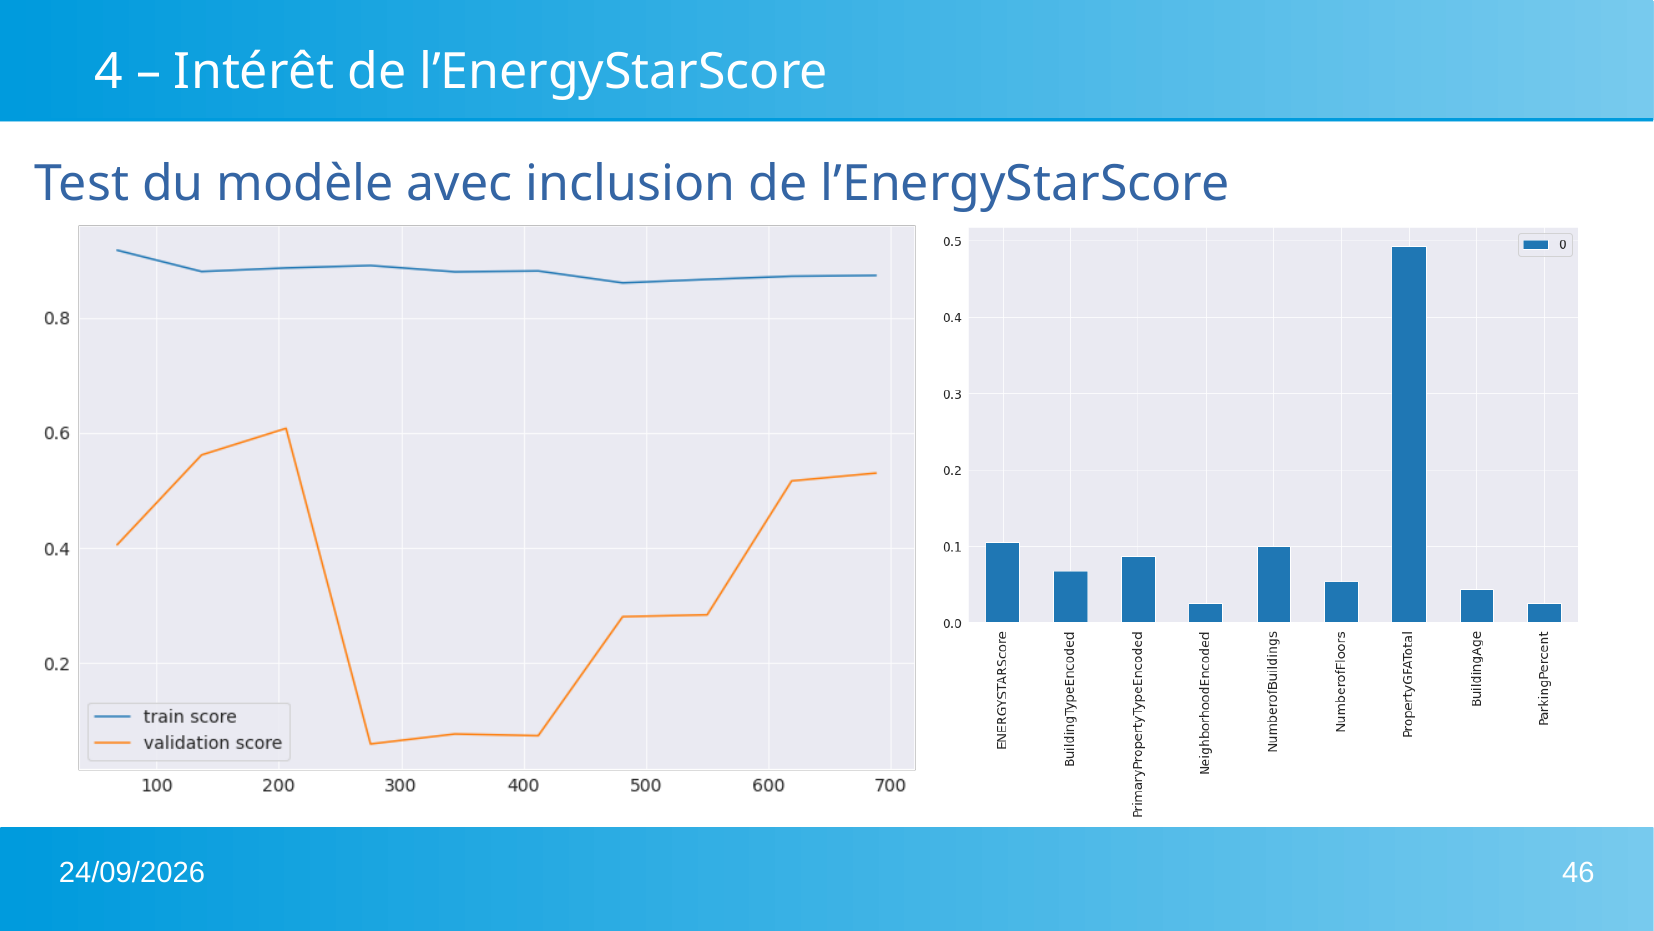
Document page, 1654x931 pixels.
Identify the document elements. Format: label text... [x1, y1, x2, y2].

picture [34, 217, 923, 804]
title 4 – Intérêt de l’EnergyStarScore [59, 29, 1595, 108]
text_box Test du modèle avec inclusion de l’EnergyStarScore [19, 139, 1584, 221]
picture [935, 220, 1584, 822]
